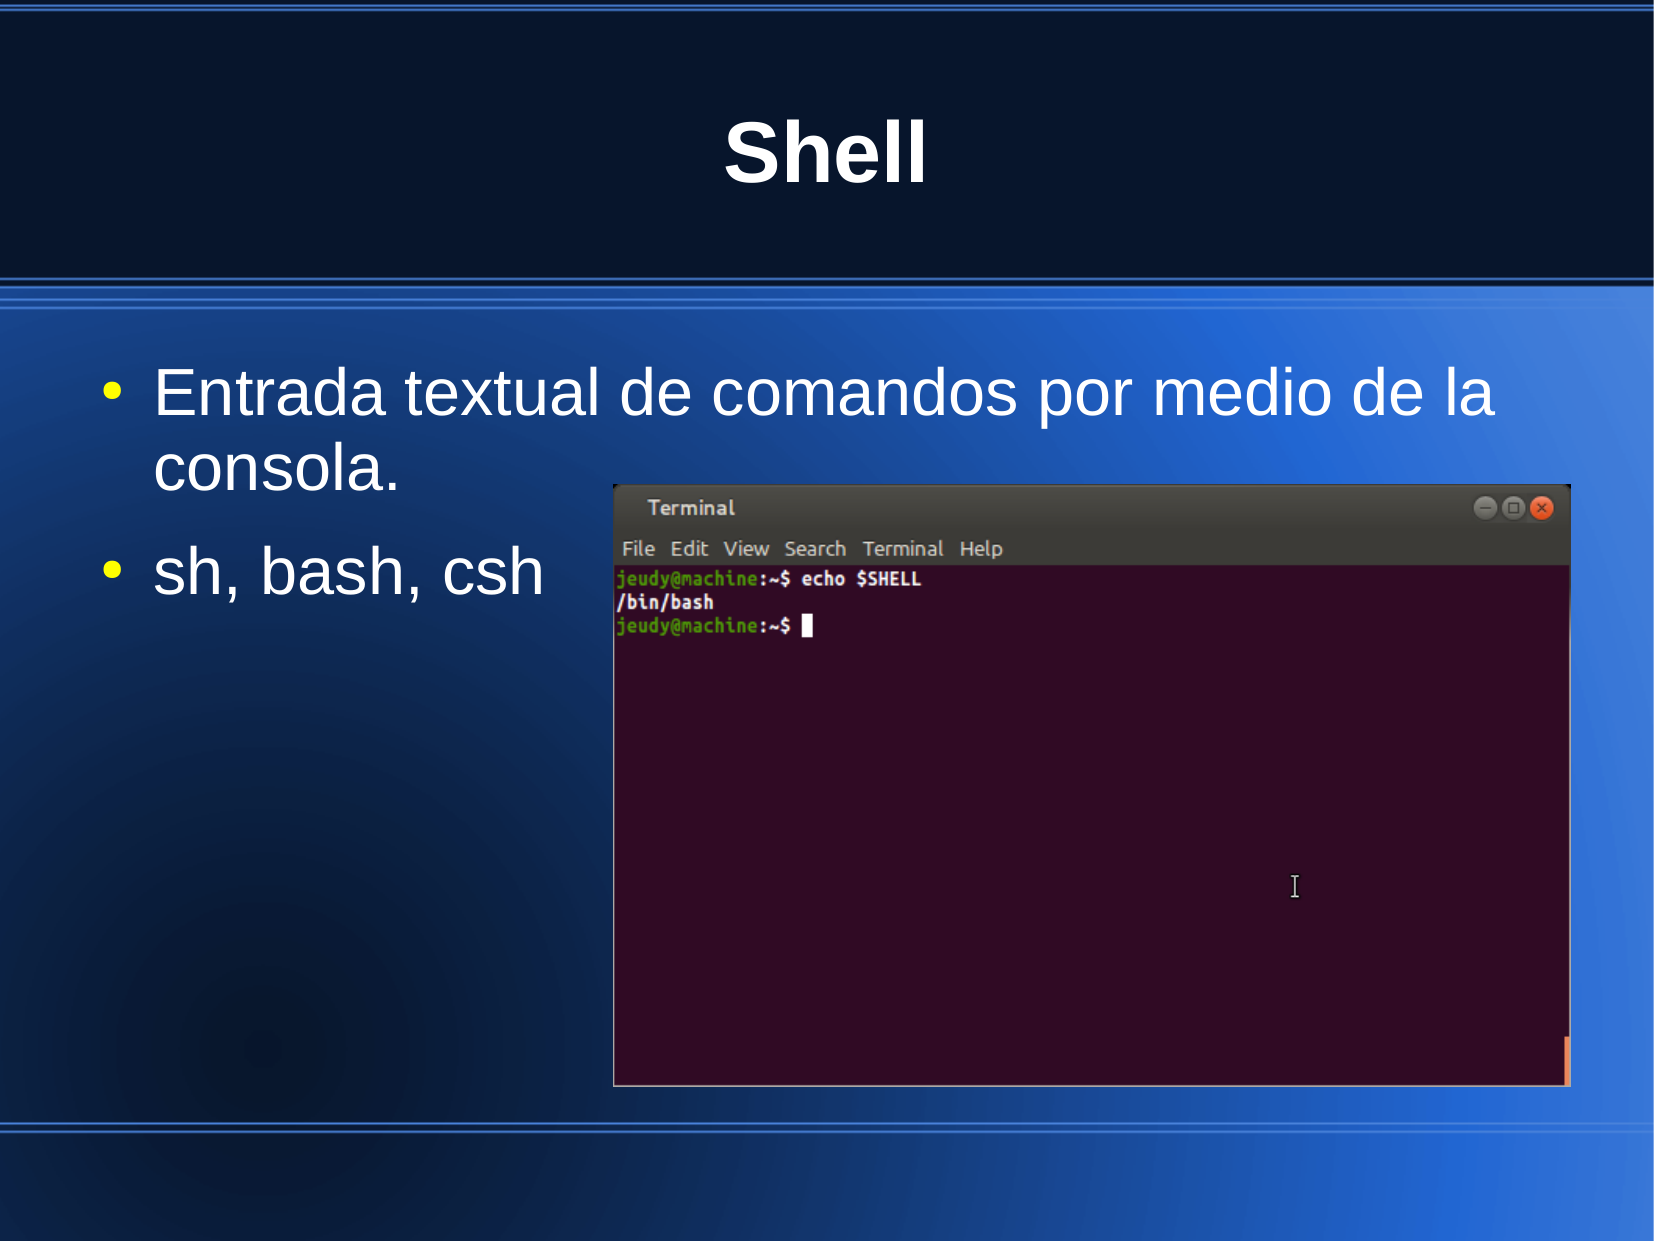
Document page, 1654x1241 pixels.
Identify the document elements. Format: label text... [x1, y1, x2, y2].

title Shell [82, 49, 1571, 257]
list Entrada textual de comandos por medio de la consola. sh, bash, csh [82, 355, 1571, 1075]
picture [0, 0, 1654, 1241]
